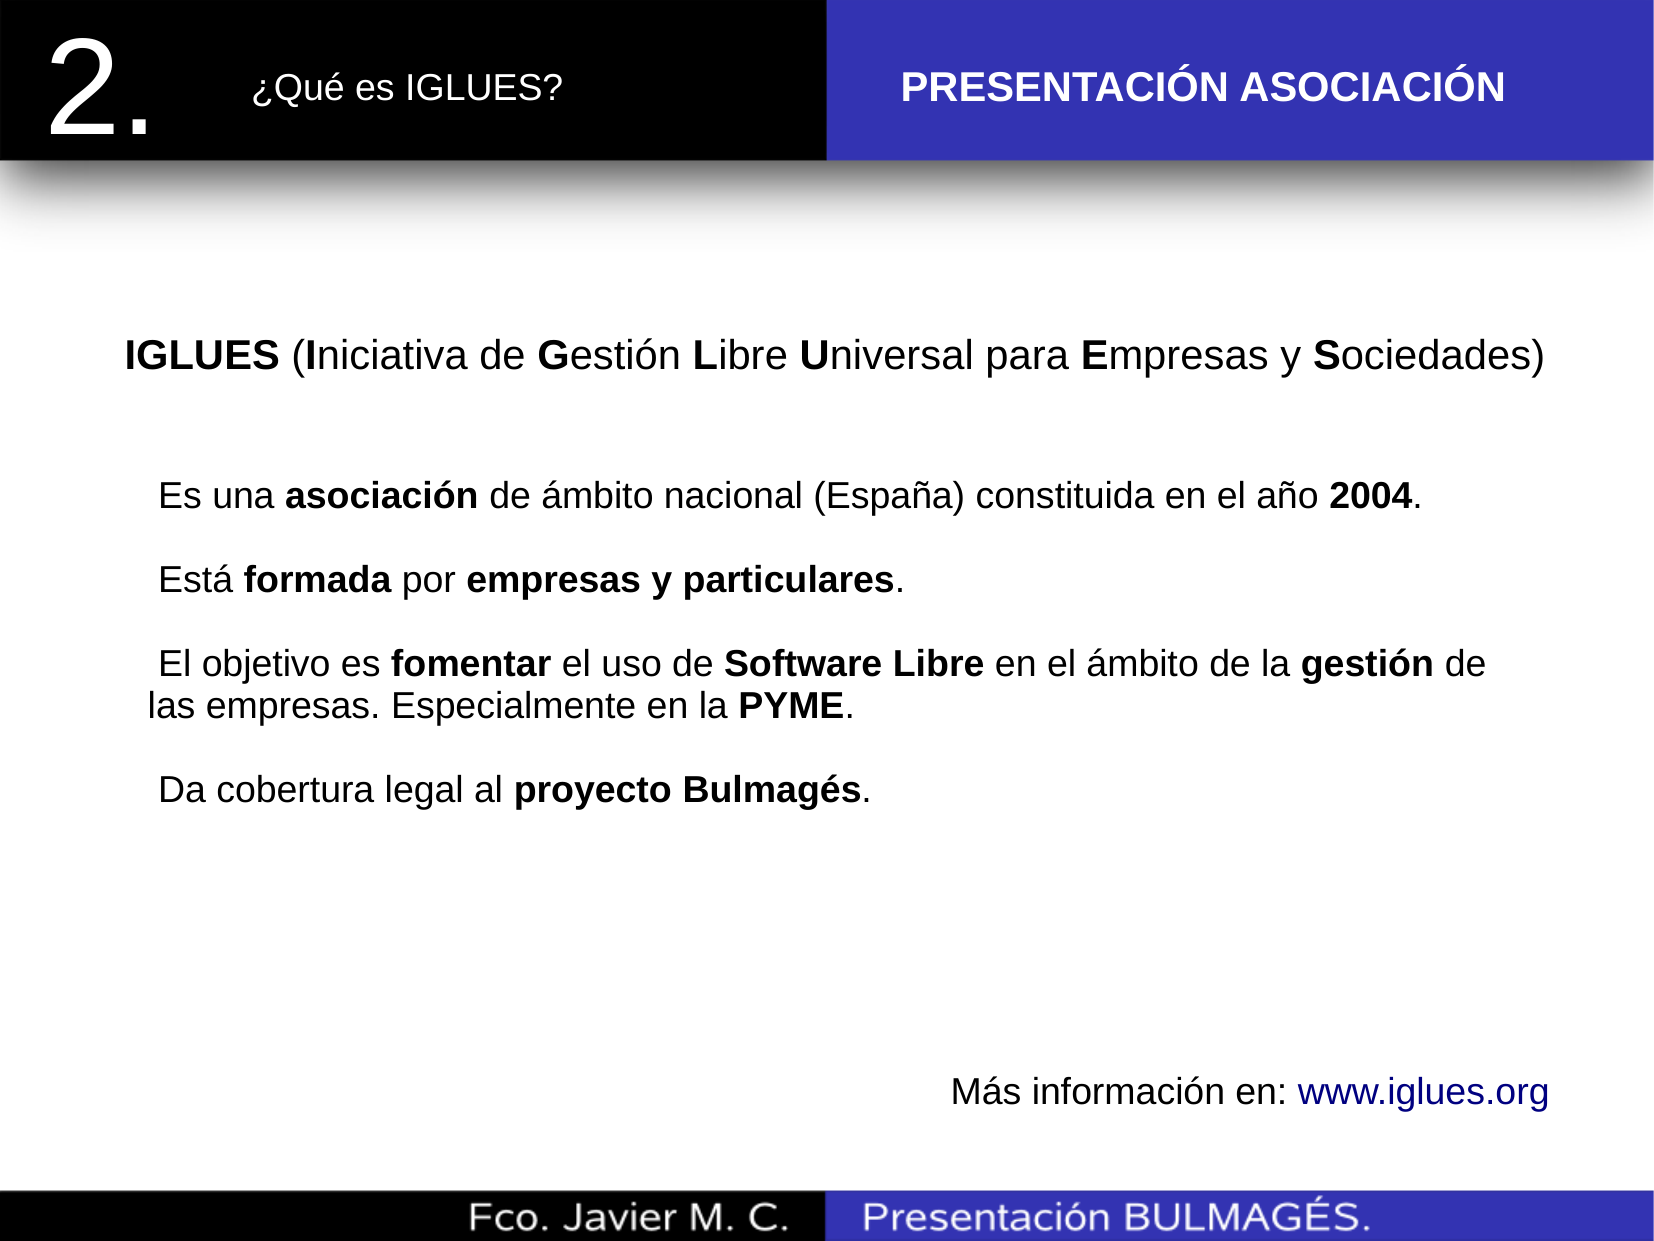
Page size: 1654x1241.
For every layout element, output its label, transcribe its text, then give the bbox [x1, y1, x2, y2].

text_box PRESENTACIÓN ASOCIACIÓN [885, 56, 1595, 119]
text_box <número>. [29, 2, 237, 325]
text_box IGLUES (Iniciativa de Gestión Libre Universal para Empresas y Sociedades) [98, 324, 1560, 387]
picture [0, 0, 1654, 1241]
text_box Más información en: www.iglues.org [935, 1062, 1565, 1120]
text_box Es una asociación de ámbito nacional (España) constituida en el año 2004. Está formada por empresas y particulares. El objetivo es fomentar el uso de Software Libre en el ámbito de la gestión de las empresas. Especialmente en la PYME. Da cobertura legal al proyecto Bulmagés. [132, 466, 1521, 818]
text_box ¿Qué es IGLUES? [236, 59, 798, 148]
